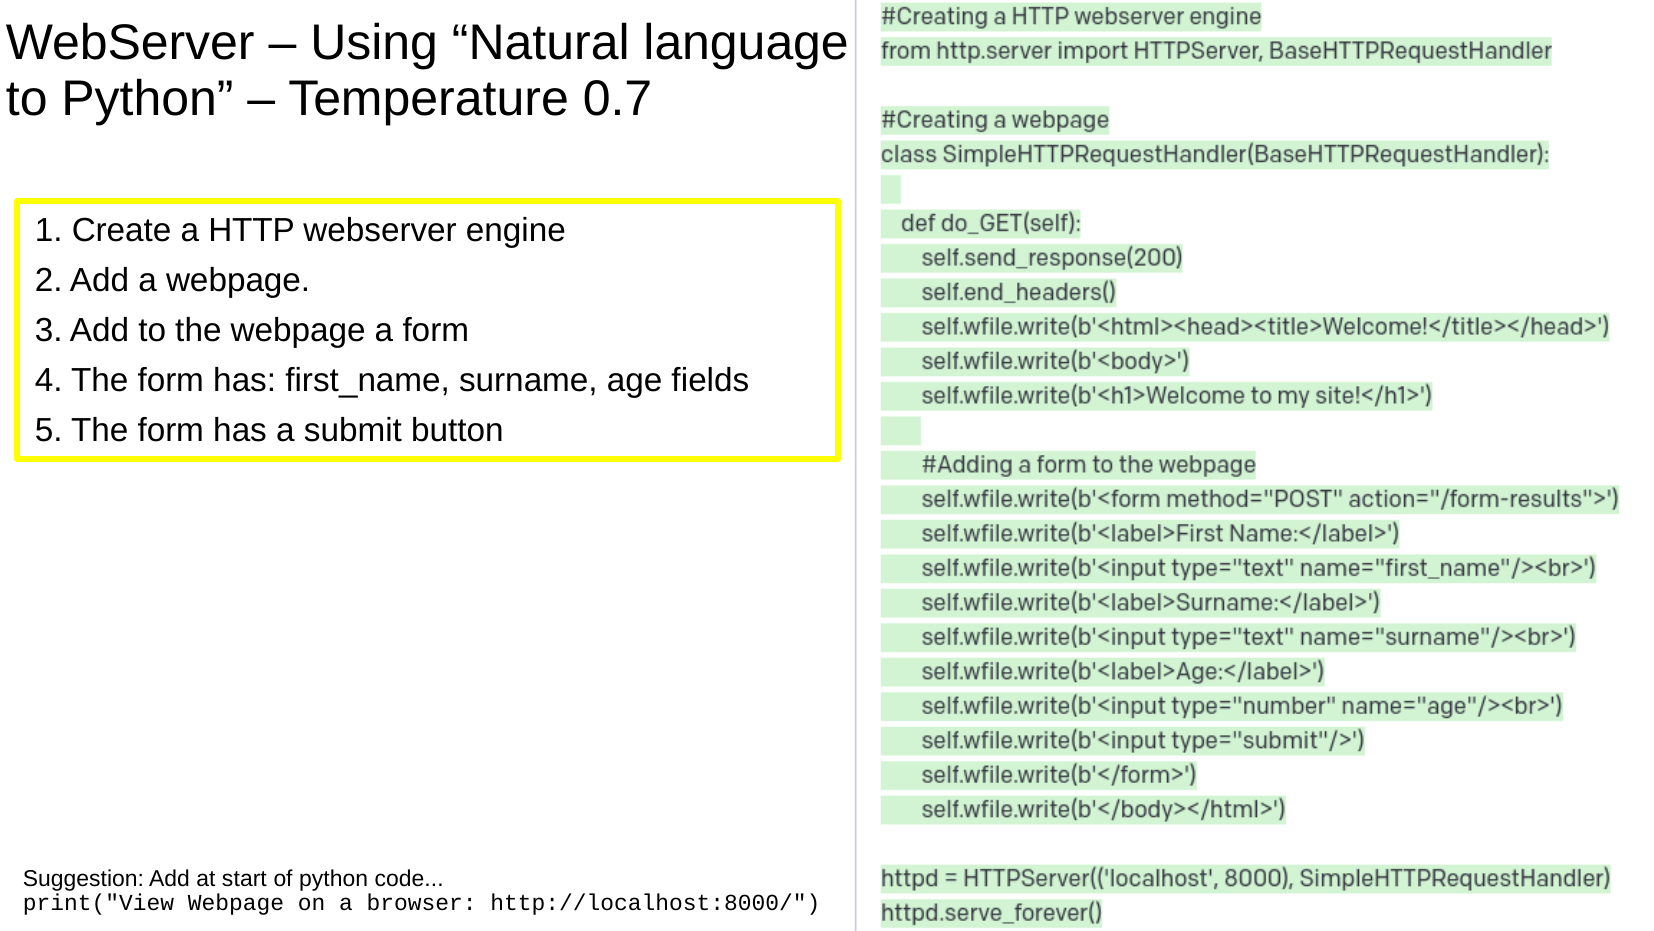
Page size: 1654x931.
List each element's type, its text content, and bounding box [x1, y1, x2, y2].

title WebServer – Using “Natural language to Python” – Temperature 0.7 [5, 11, 848, 129]
text_box 1. Create a HTTP webserver engine 2. Add a webpage. 3. Add to the webpage a form 4. The form has: first_name, surname, age fields 5. The form has a submit button [17, 201, 839, 460]
text_box Suggestion: Add at start of python code... print("View Webpage on a browser: http://localhost:8000/") [8, 858, 849, 930]
picture [848, 0, 1654, 931]
